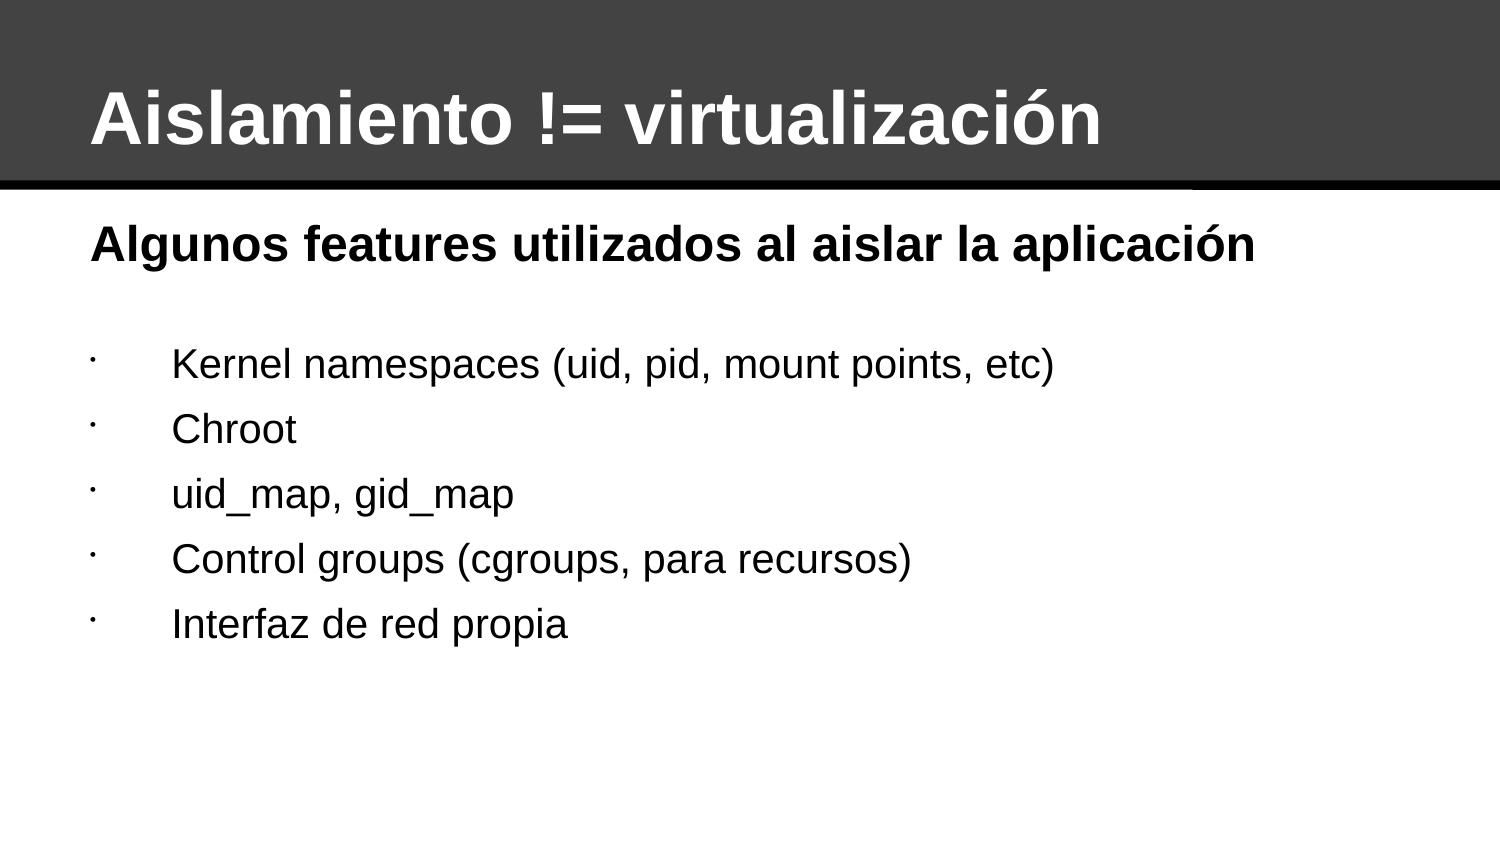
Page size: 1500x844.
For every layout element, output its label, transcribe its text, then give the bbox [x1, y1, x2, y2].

text_box Aislamiento != virtualización [75, 33, 1425, 175]
text_box Algunos features utilizados al aislar la aplicación Kernel namespaces (uid, pid, mount points, etc) Chroot uid_map, gid_map Control groups (cgroups, para recursos) Interfaz de red propia [75, 196, 1425, 808]
